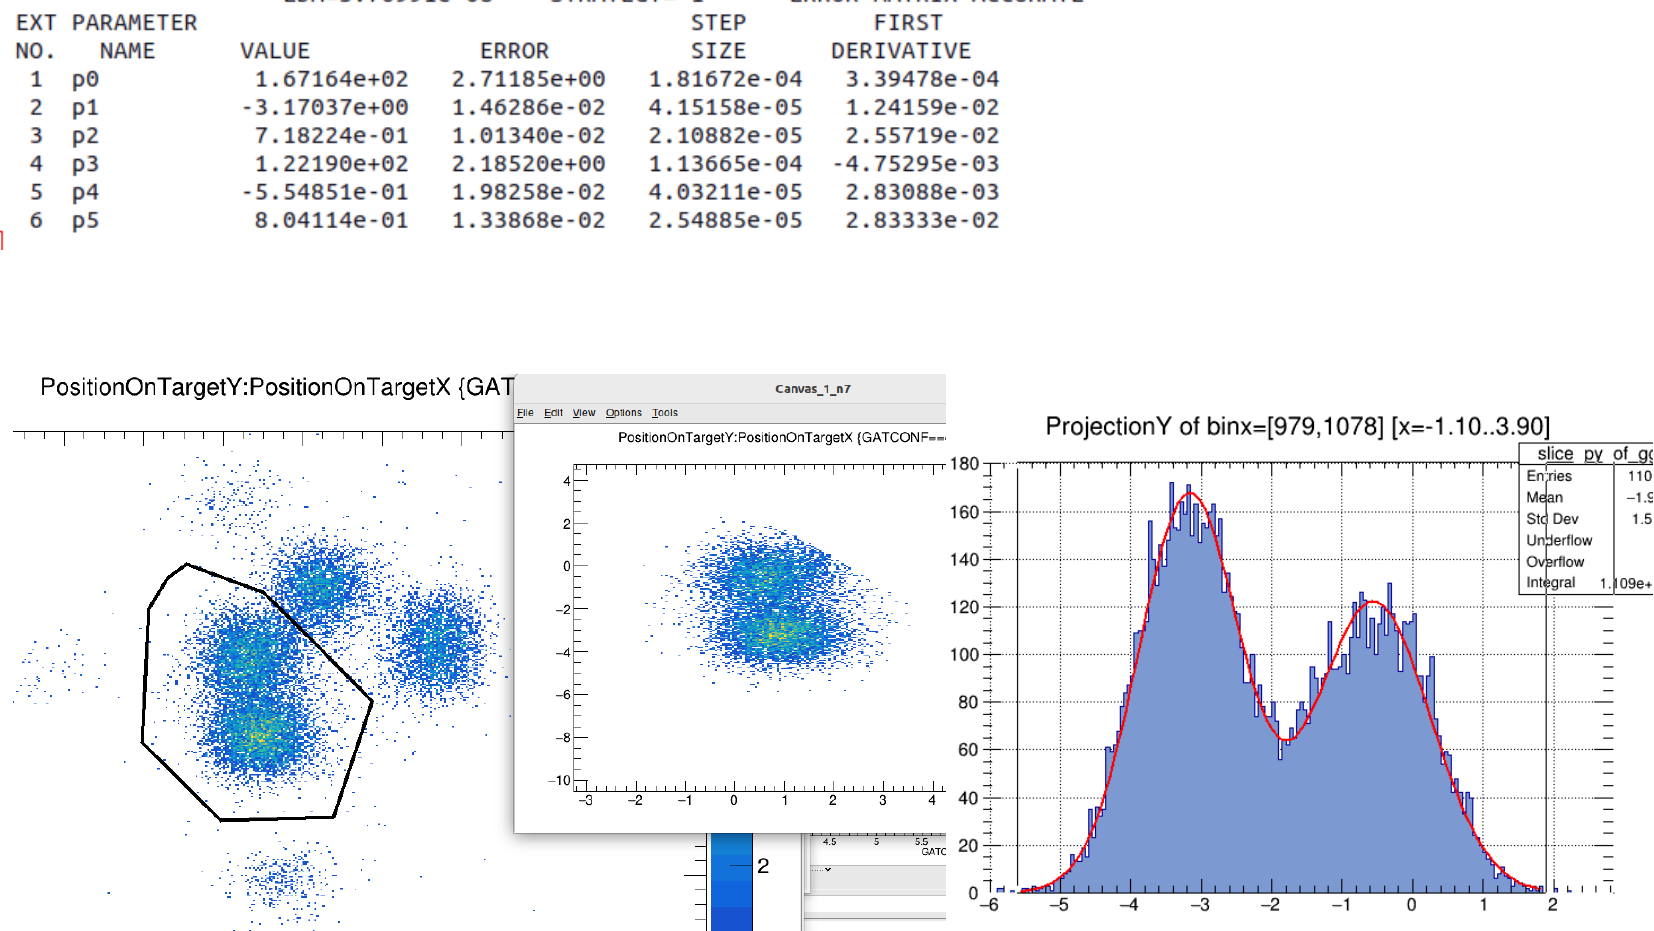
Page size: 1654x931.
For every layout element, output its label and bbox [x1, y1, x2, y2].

picture [0, 0, 1116, 250]
picture [13, 374, 1653, 931]
